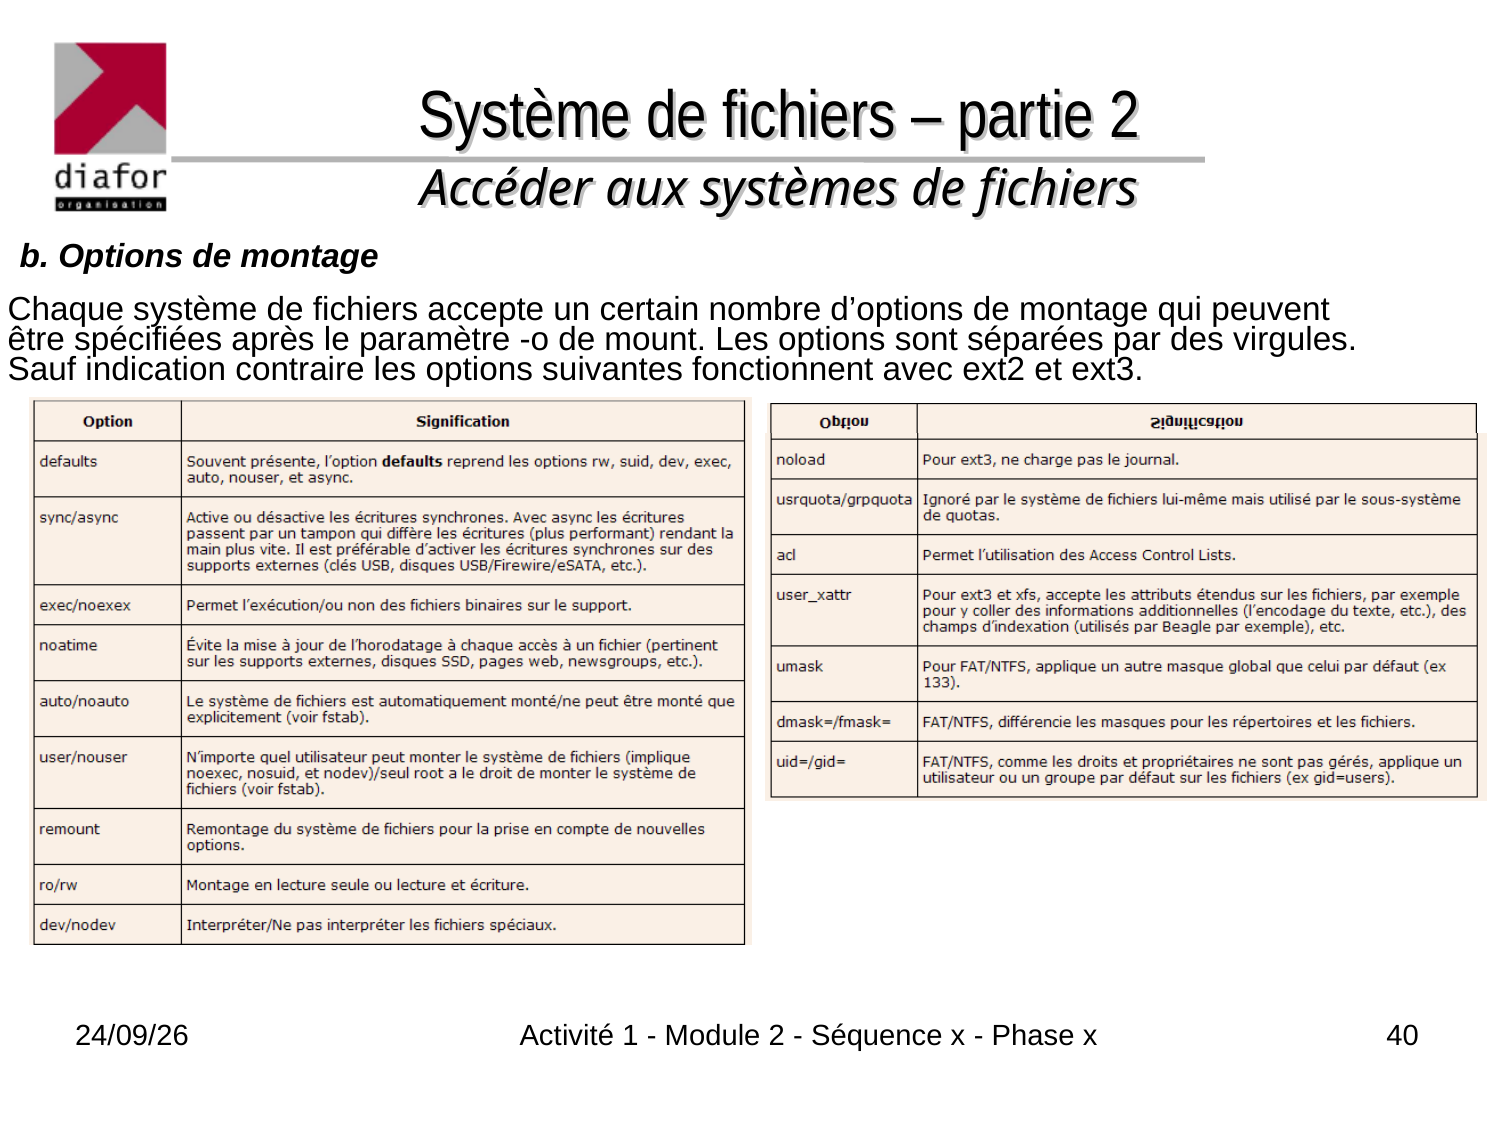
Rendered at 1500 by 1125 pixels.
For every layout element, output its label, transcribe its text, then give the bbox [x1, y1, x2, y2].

picture [765, 403, 1487, 801]
picture [53, 42, 168, 213]
title Système de fichiers – partie 2 Accéder aux systèmes de fichiers [104, 45, 1455, 250]
picture [29, 397, 752, 945]
text_box b. Options de montage [4, 236, 532, 282]
text_box Chaque système de fichiers accepte un certain nombre d’options de montage qui peuvent être spécifiées après le paramètre -o de mount. Les options sont séparées par des virgules. Sauf indication contraire les options suivantes fonctionnent avec ext2 et ext3. [0, 288, 1413, 395]
